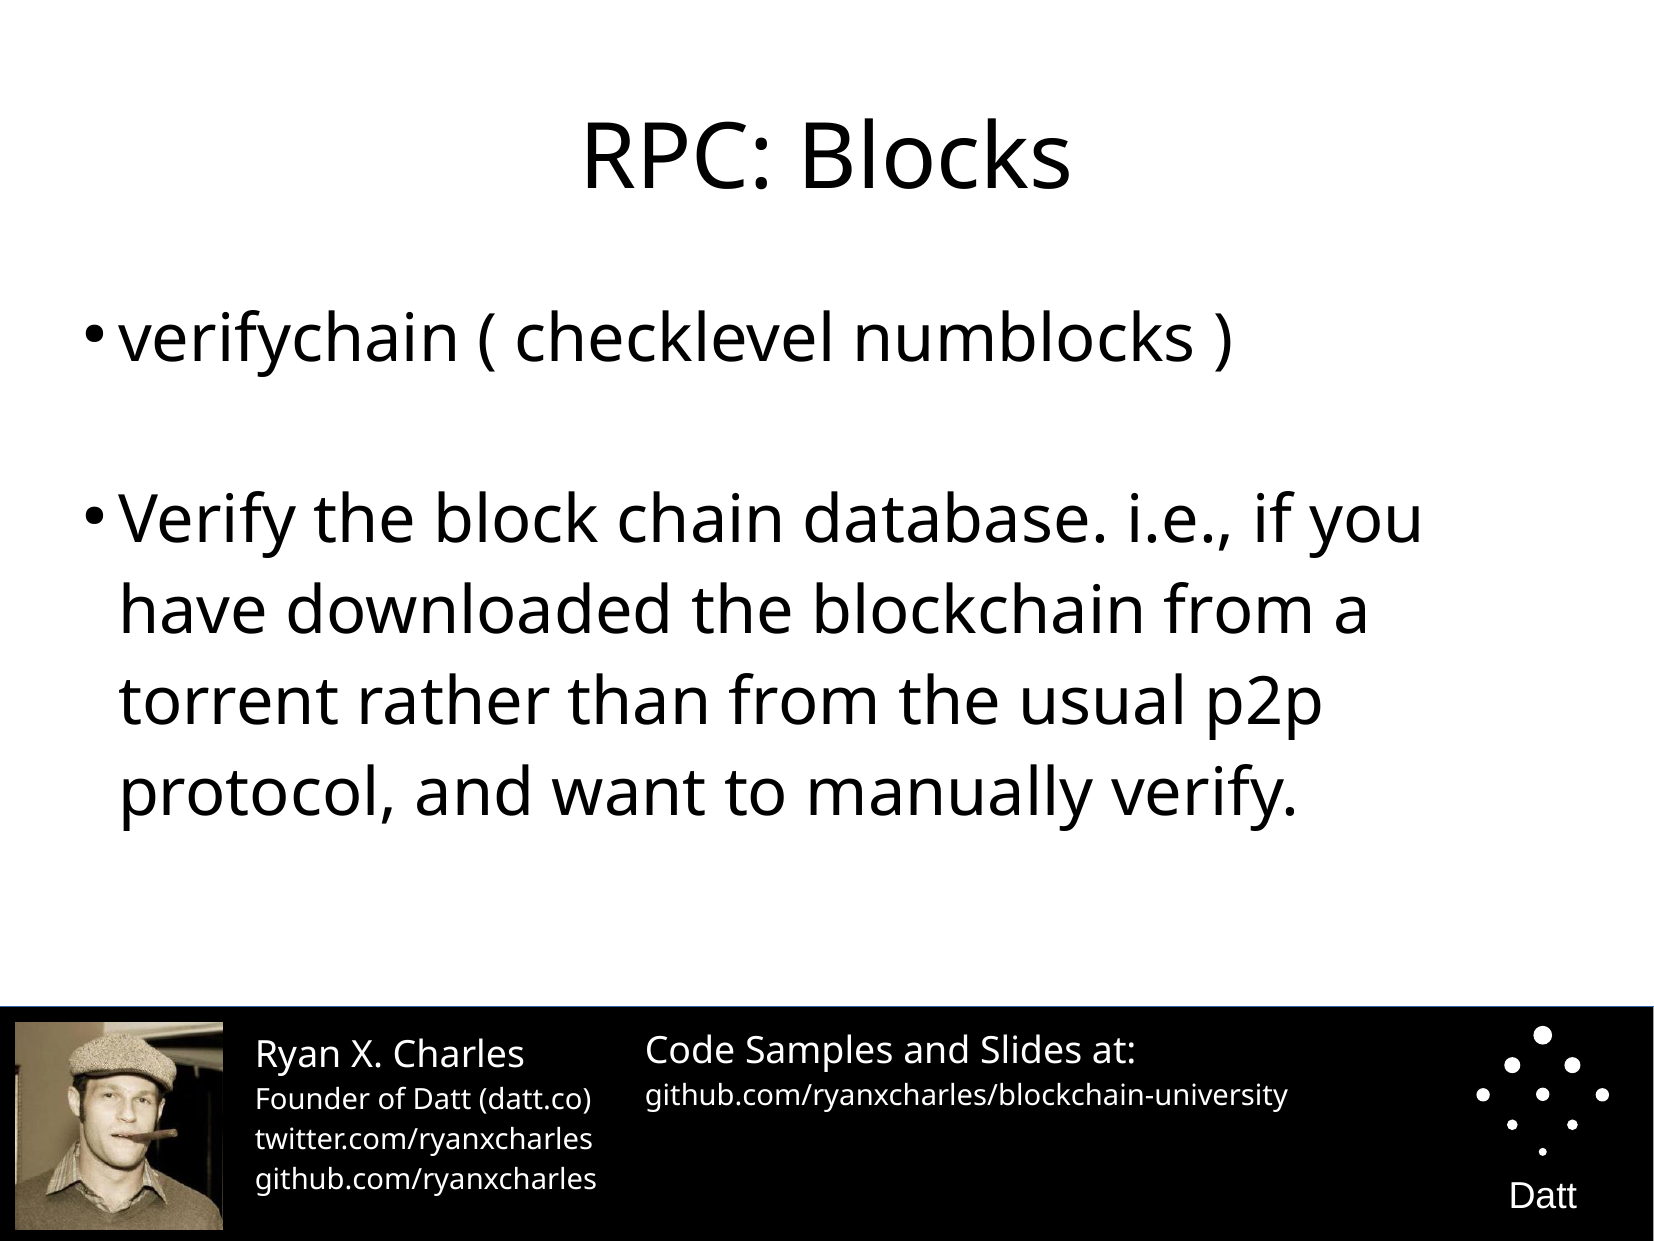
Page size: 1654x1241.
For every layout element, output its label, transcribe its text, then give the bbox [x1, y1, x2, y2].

title RPC: Blocks [82, 49, 1571, 257]
text_box Datt [1452, 1167, 1633, 1241]
picture [1475, 1023, 1611, 1159]
subtitle verifychain ( checklevel numblocks ) Verify the block chain database. i.e., if you have downloaded the blockchain from a torrent rather than from the usual p2p protocol, and want to manually verify. [82, 290, 1571, 1006]
text_box Code Samples and Slides at: github.com/ryanxcharles/blockchain-university [630, 1015, 1403, 1156]
text_box [0, 1006, 1654, 1241]
picture [15, 1022, 223, 1231]
text_box Ryan X. Charles Founder of Datt (datt.co) twitter.com/ryanxcharles github.com/ryanxcharles [240, 1020, 976, 1241]
